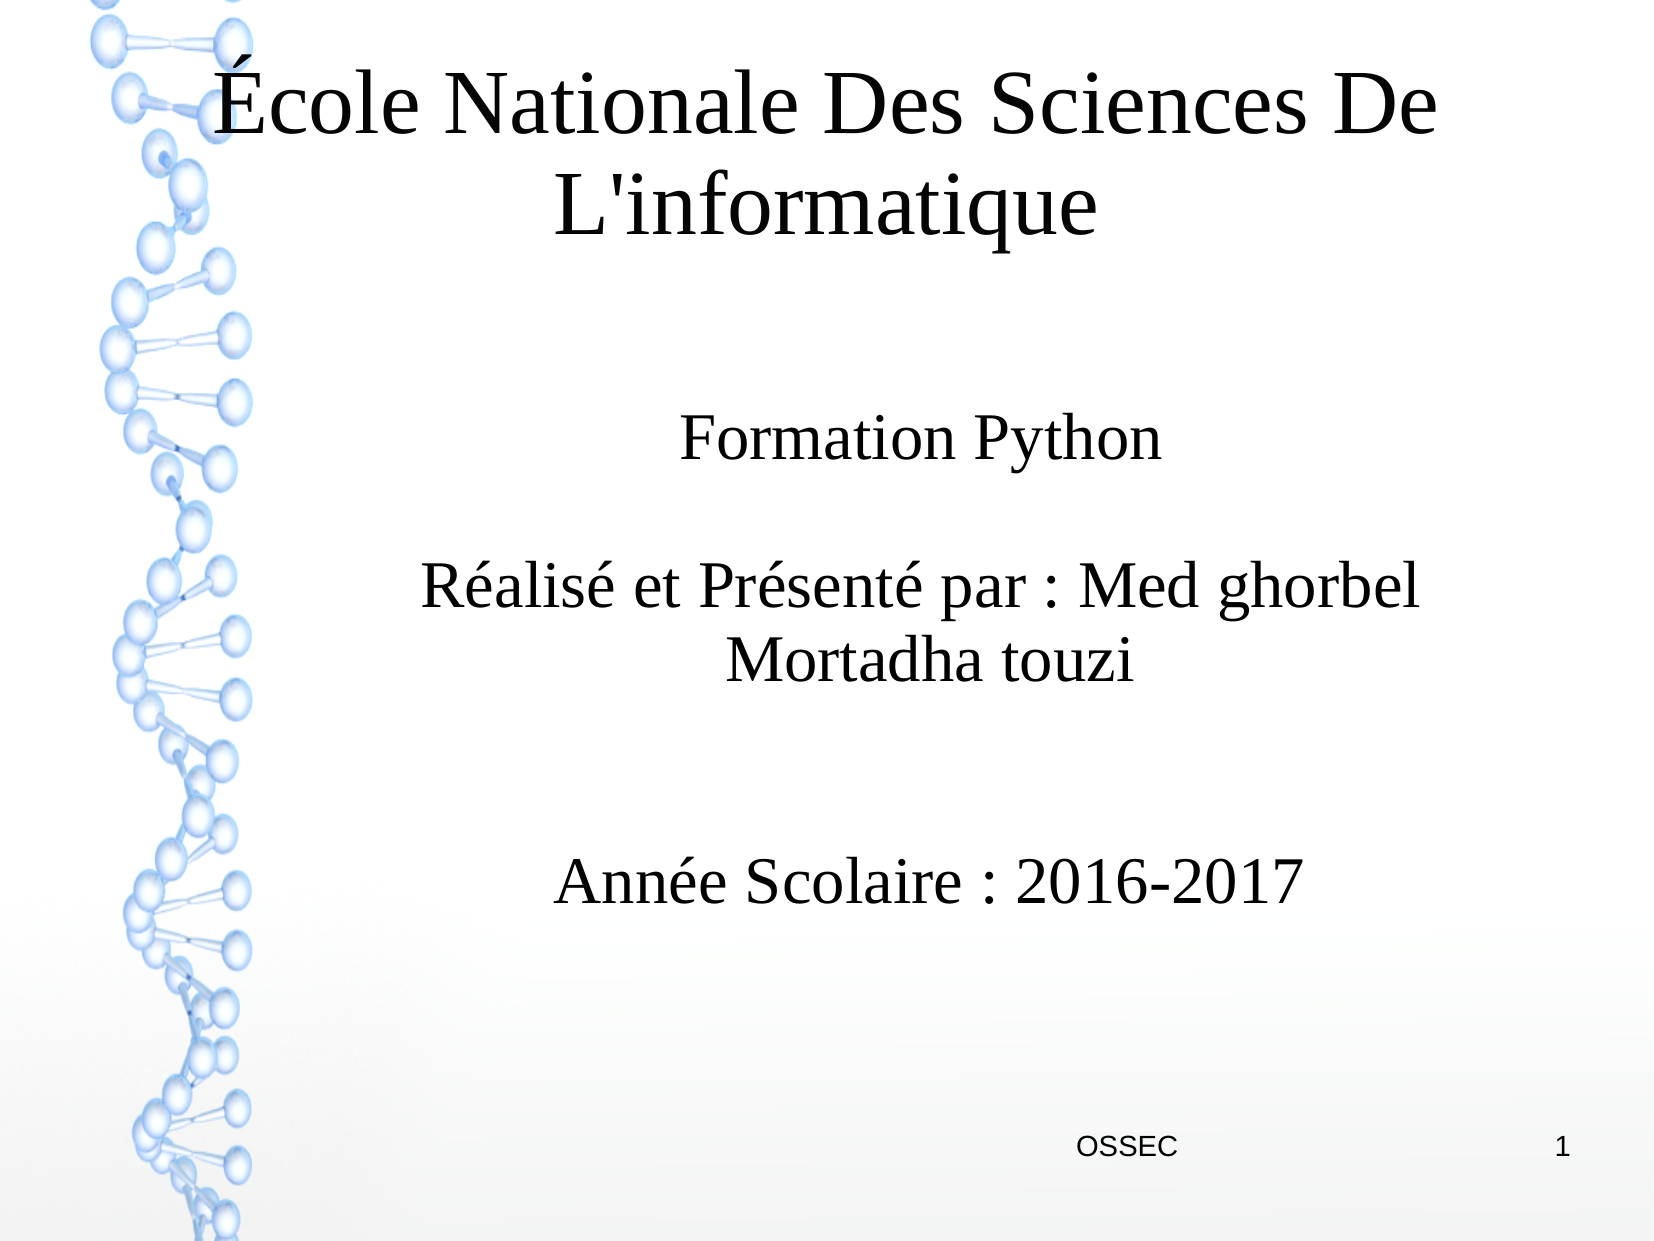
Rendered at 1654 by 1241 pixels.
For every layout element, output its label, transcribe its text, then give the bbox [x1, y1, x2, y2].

title École Nationale Des Sciences De L'informatique [82, 49, 1571, 257]
subtitle Formation Python Réalisé et Présenté par : Med ghorbel Mortadha touzi Année Scolaire : 2016-2017 [265, 299, 1595, 1019]
picture [0, 0, 1654, 1241]
